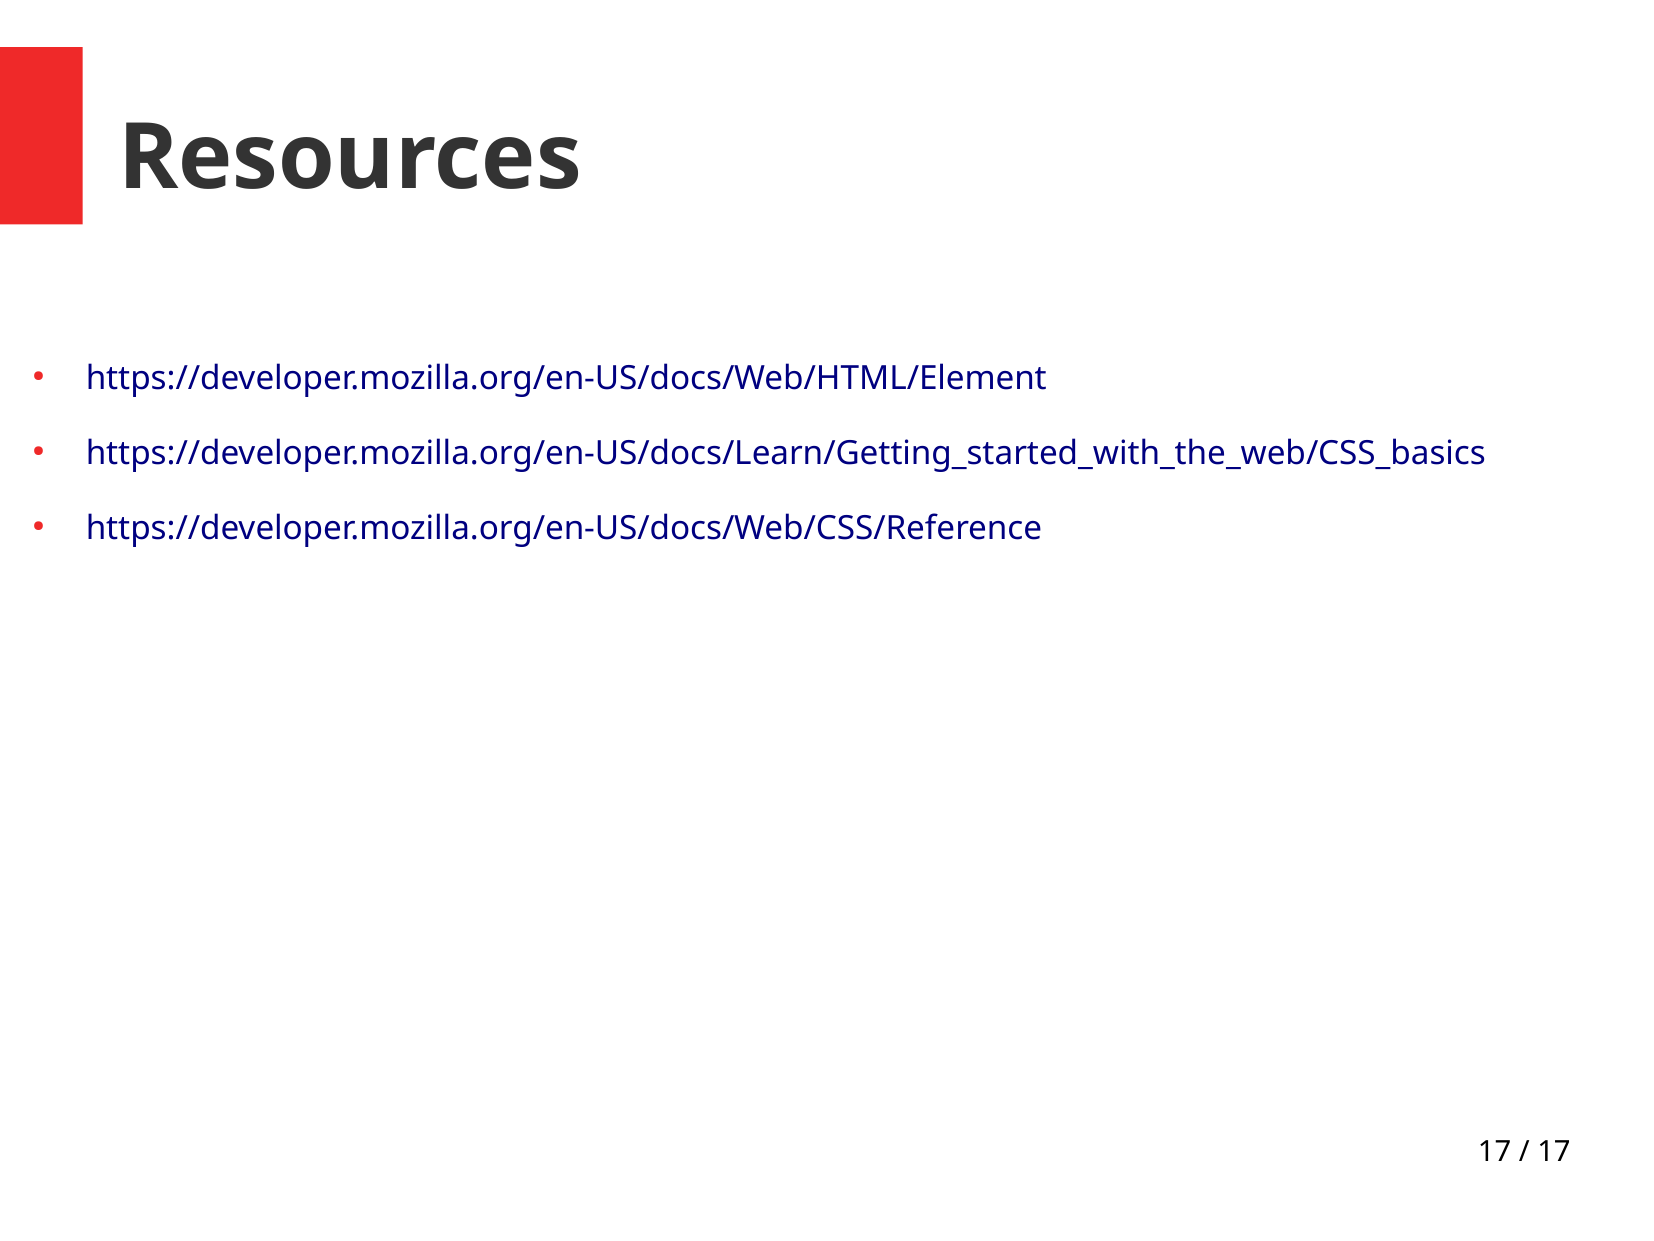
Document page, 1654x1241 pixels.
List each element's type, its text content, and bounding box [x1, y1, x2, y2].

list https://developer.mozilla.org/en-US/docs/Web/HTML/Element https://developer.mozilla.org/en-US/docs/Learn/Getting_started_with_the_web/CSS_basics https://developer.mozilla.org/en-US/docs/Web/CSS/Reference [15, 354, 1636, 1074]
title Resources [118, 49, 1571, 257]
